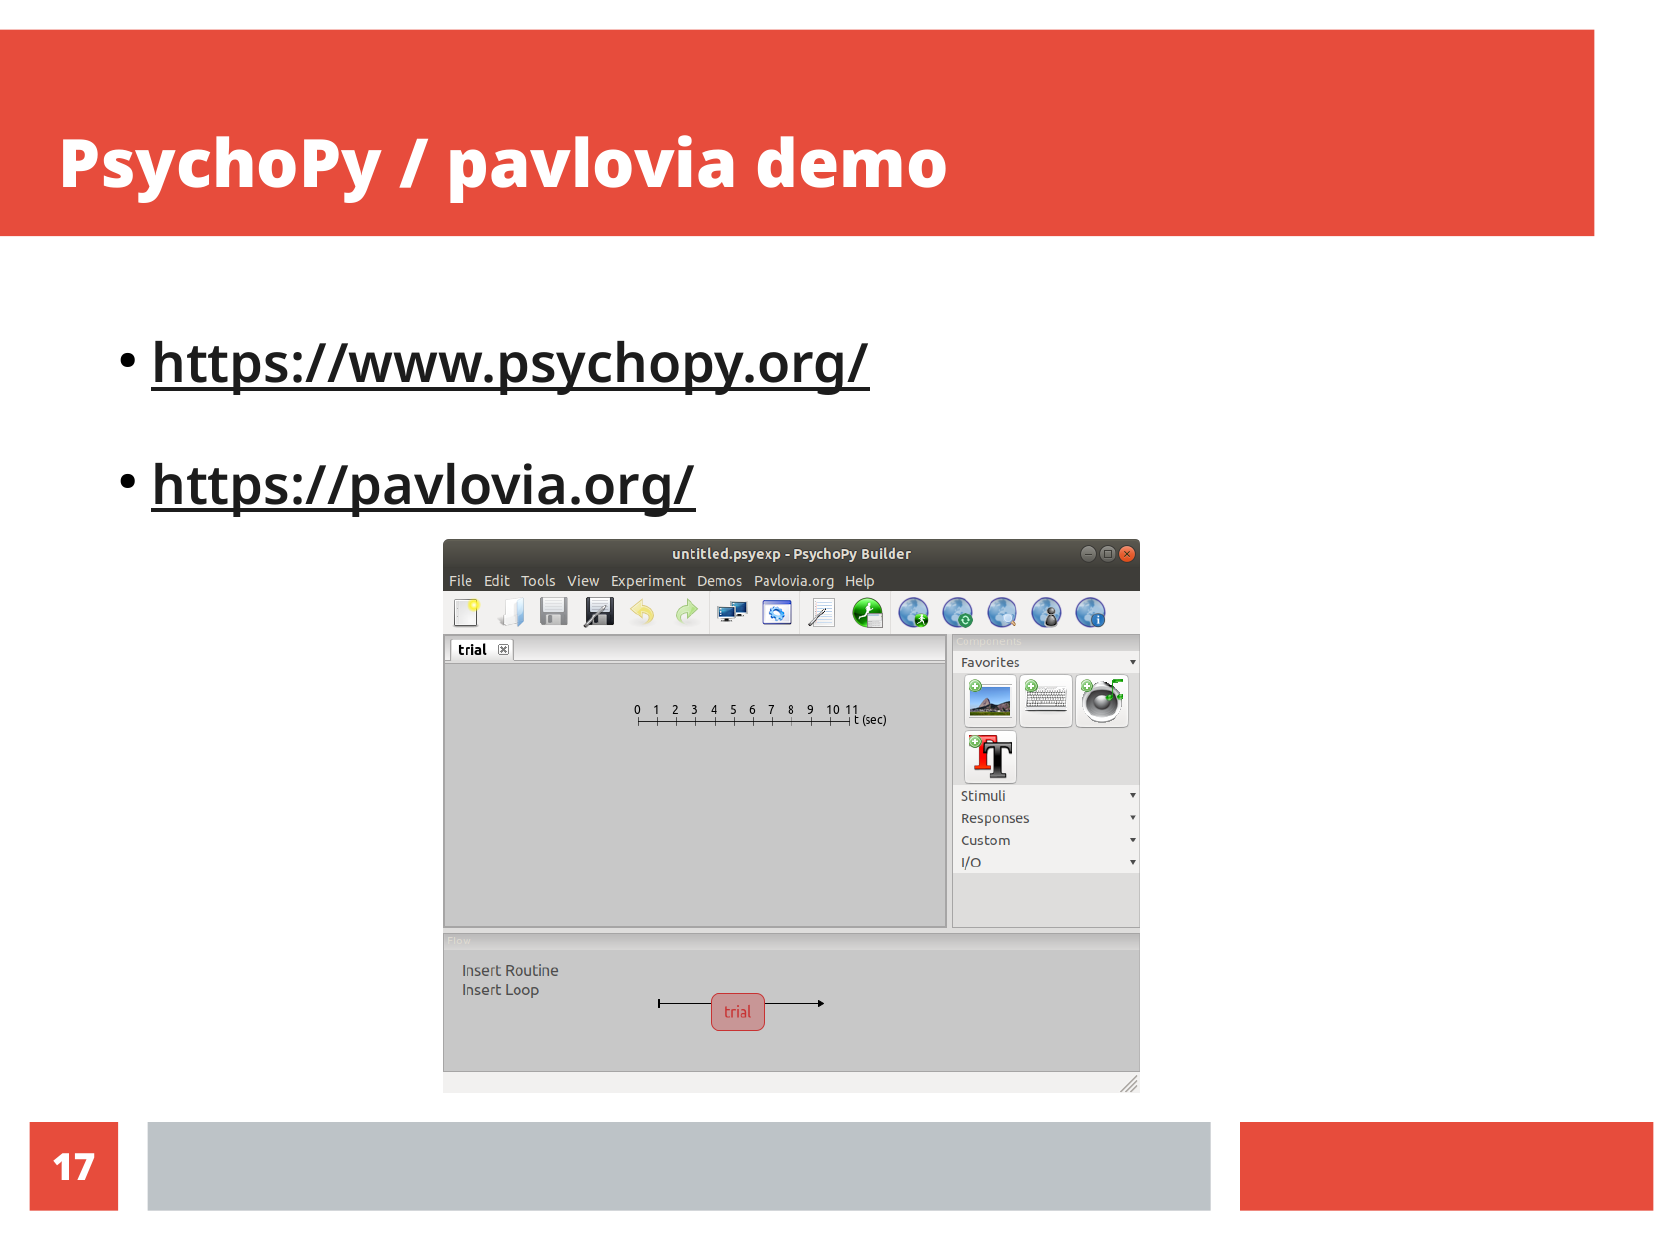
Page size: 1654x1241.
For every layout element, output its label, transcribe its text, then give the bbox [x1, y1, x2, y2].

list https://www.psychopy.org/ https://pavlovia.org/ [59, 324, 1565, 1093]
title PsychoPy / pavlovia demo [59, 59, 1595, 207]
picture [443, 539, 1140, 1093]
